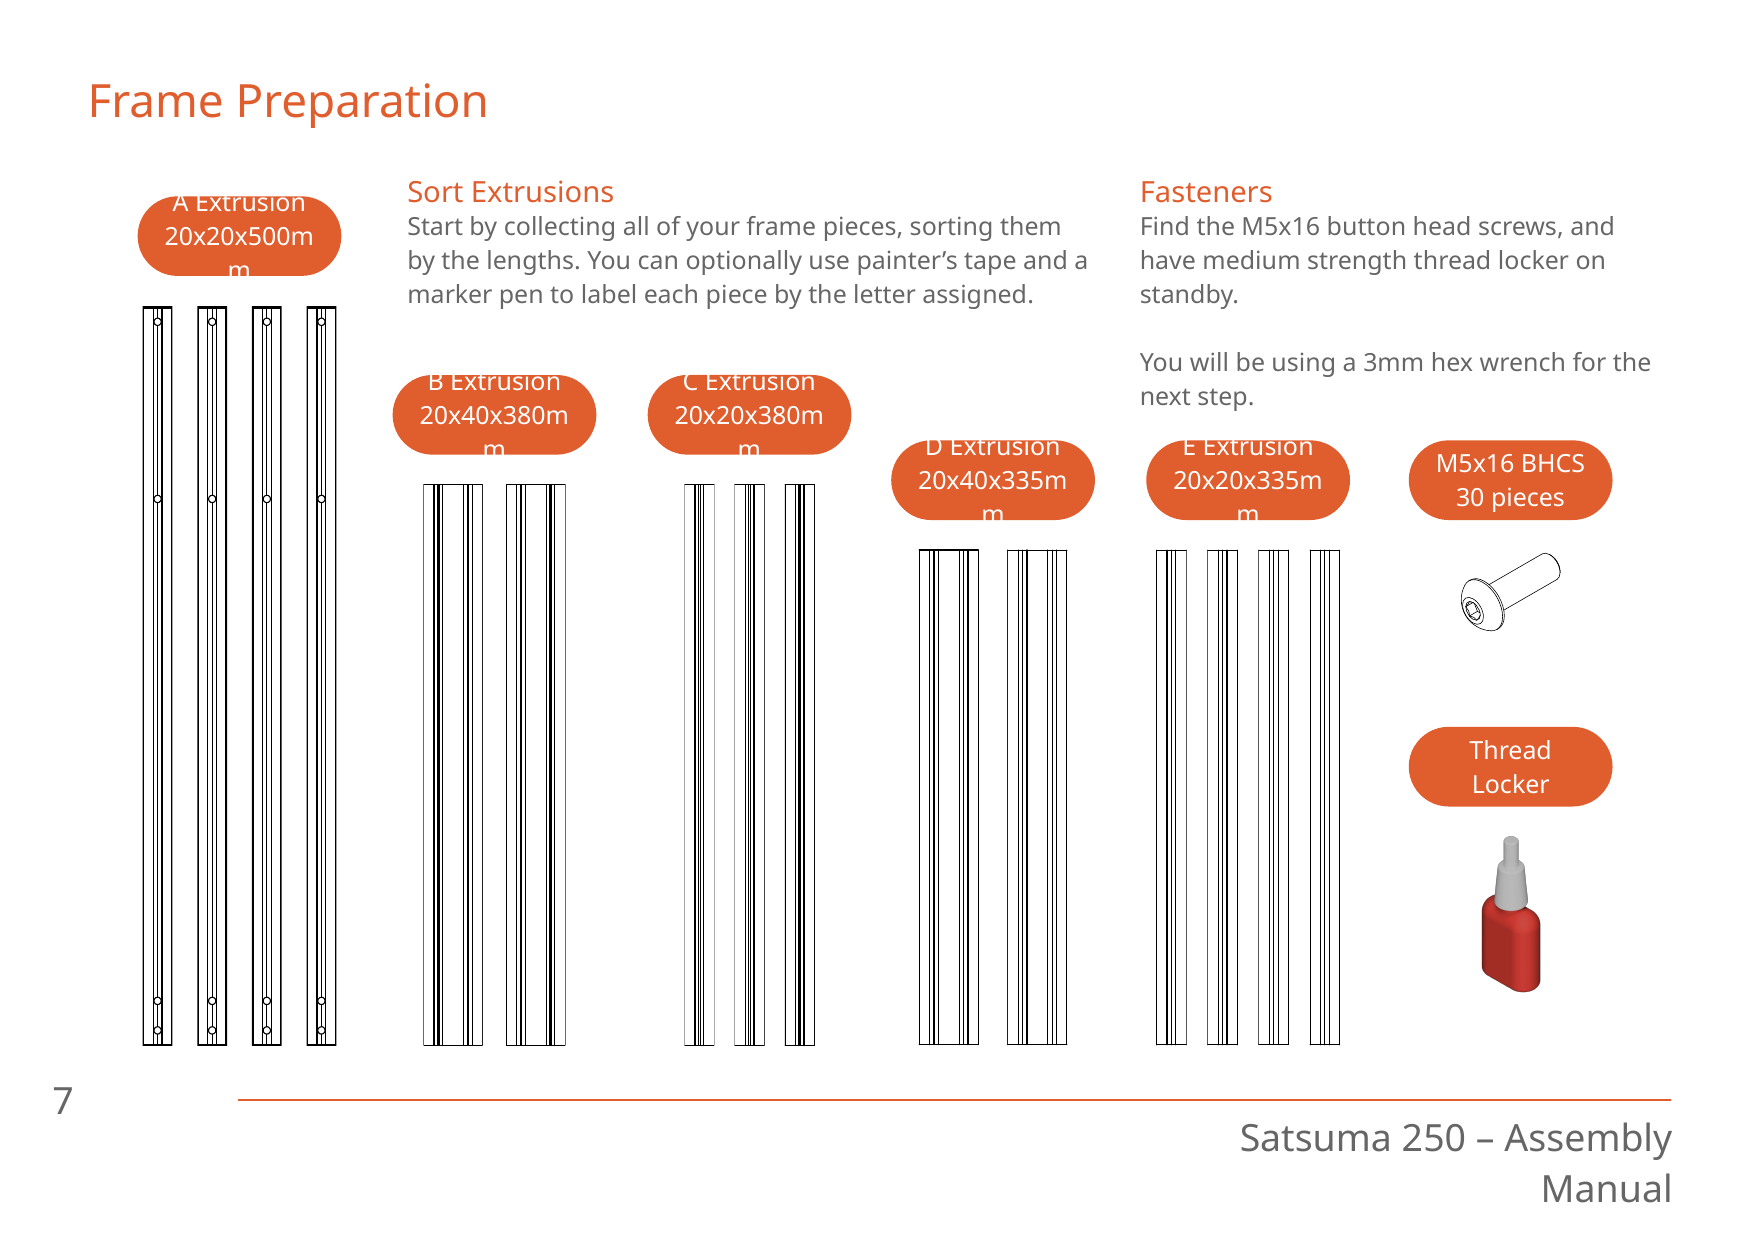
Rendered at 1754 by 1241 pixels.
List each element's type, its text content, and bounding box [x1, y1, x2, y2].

picture [1207, 549, 1238, 1046]
picture [506, 484, 566, 1046]
text_box <number> [57, 1044, 232, 1157]
picture [251, 306, 282, 1046]
picture [784, 484, 815, 1046]
picture [918, 549, 979, 1046]
text_box B Extrusion 20x40x380mm [392, 375, 597, 455]
picture [142, 306, 173, 1046]
picture [1007, 549, 1068, 1046]
picture [734, 484, 765, 1046]
picture [423, 484, 483, 1046]
picture [1258, 549, 1289, 1046]
picture [1480, 835, 1541, 995]
text_box Start by collecting all of your frame pieces, sorting them by the lengths. You can optionally use painter’s tape and a marker pen to label each piece by the letter assigned. [392, 201, 1106, 301]
text_box M5x16 BHCS 30 pieces [1408, 440, 1613, 521]
text_box E Extrusion 20x20x335mm [1146, 440, 1351, 521]
text_box Find the M5x16 button head screws, and have medium strength thread locker on standby. You will be using a 3mm hex wrench for the next step. [1125, 201, 1688, 328]
text_box Sort Extrusions [392, 163, 594, 201]
picture [197, 306, 228, 1046]
picture [684, 484, 715, 1046]
text_box A Extrusion 20x20x500mm [137, 196, 342, 276]
picture [306, 306, 337, 1046]
picture [1460, 552, 1561, 632]
picture [1156, 549, 1187, 1046]
picture [1309, 549, 1341, 1046]
text_box Thread Locker [1408, 726, 1613, 807]
title Frame Preparation [87, 74, 1667, 126]
text_box D Extrusion 20x40x335mm [891, 440, 1096, 521]
text_box C Extrusion 20x20x380mm [647, 374, 852, 455]
text_box Fasteners [1125, 163, 1688, 201]
